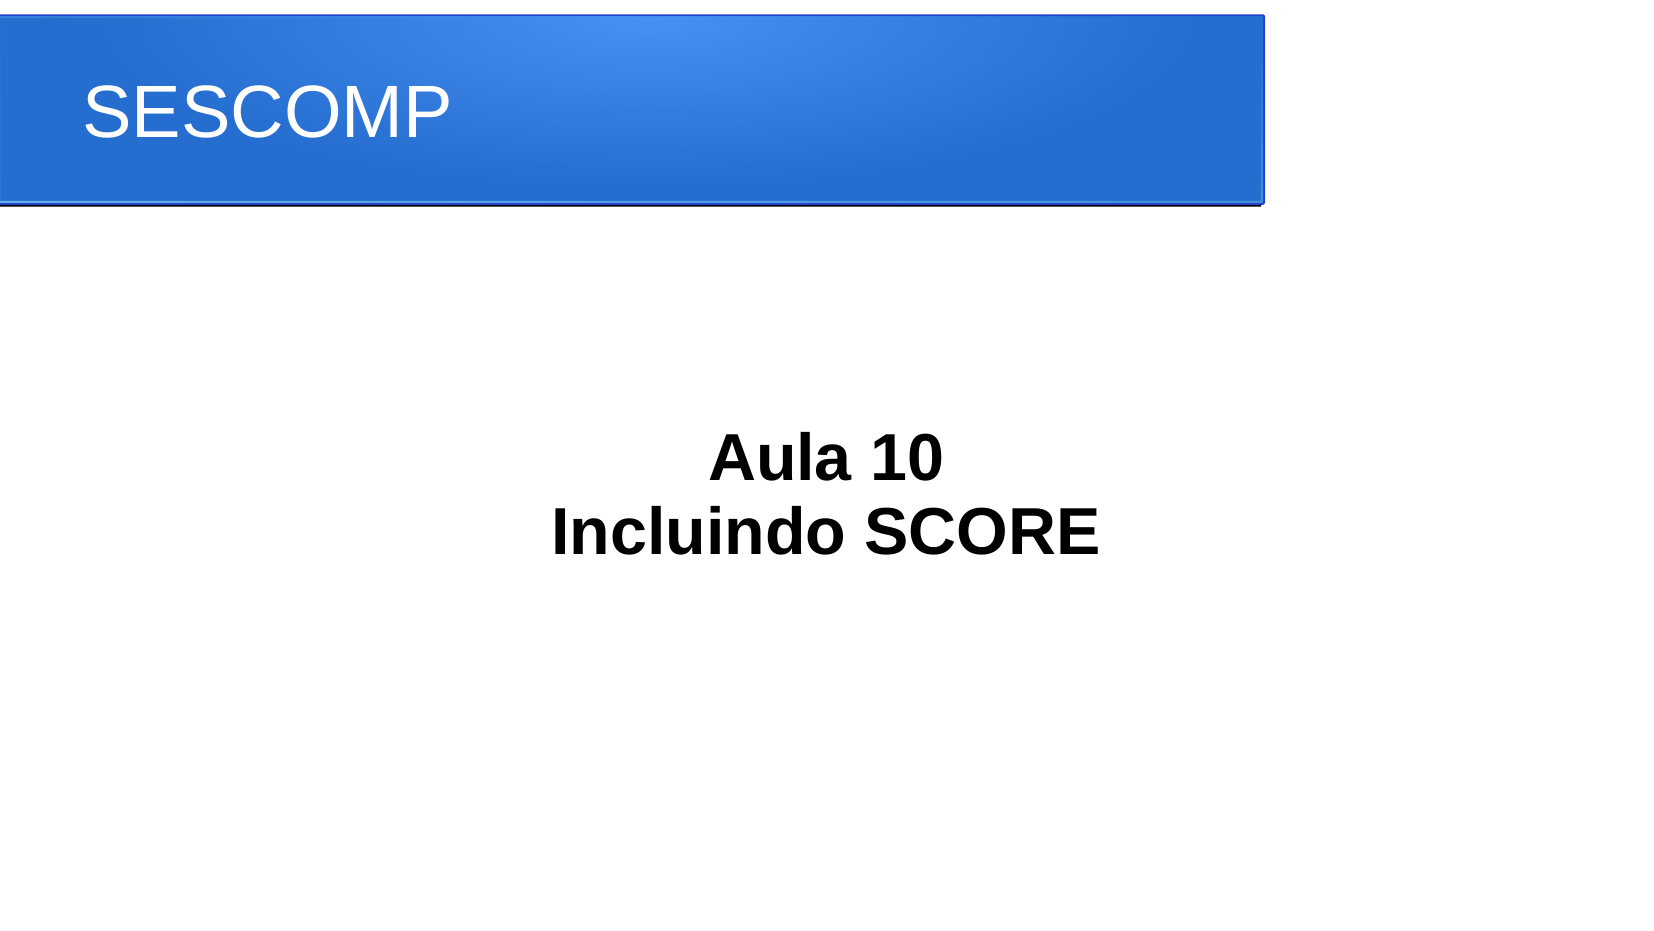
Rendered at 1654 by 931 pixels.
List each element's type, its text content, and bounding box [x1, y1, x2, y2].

subtitle Aula 10 Incluindo SCORE [82, 224, 1571, 764]
title SESCOMP [82, 35, 1234, 189]
